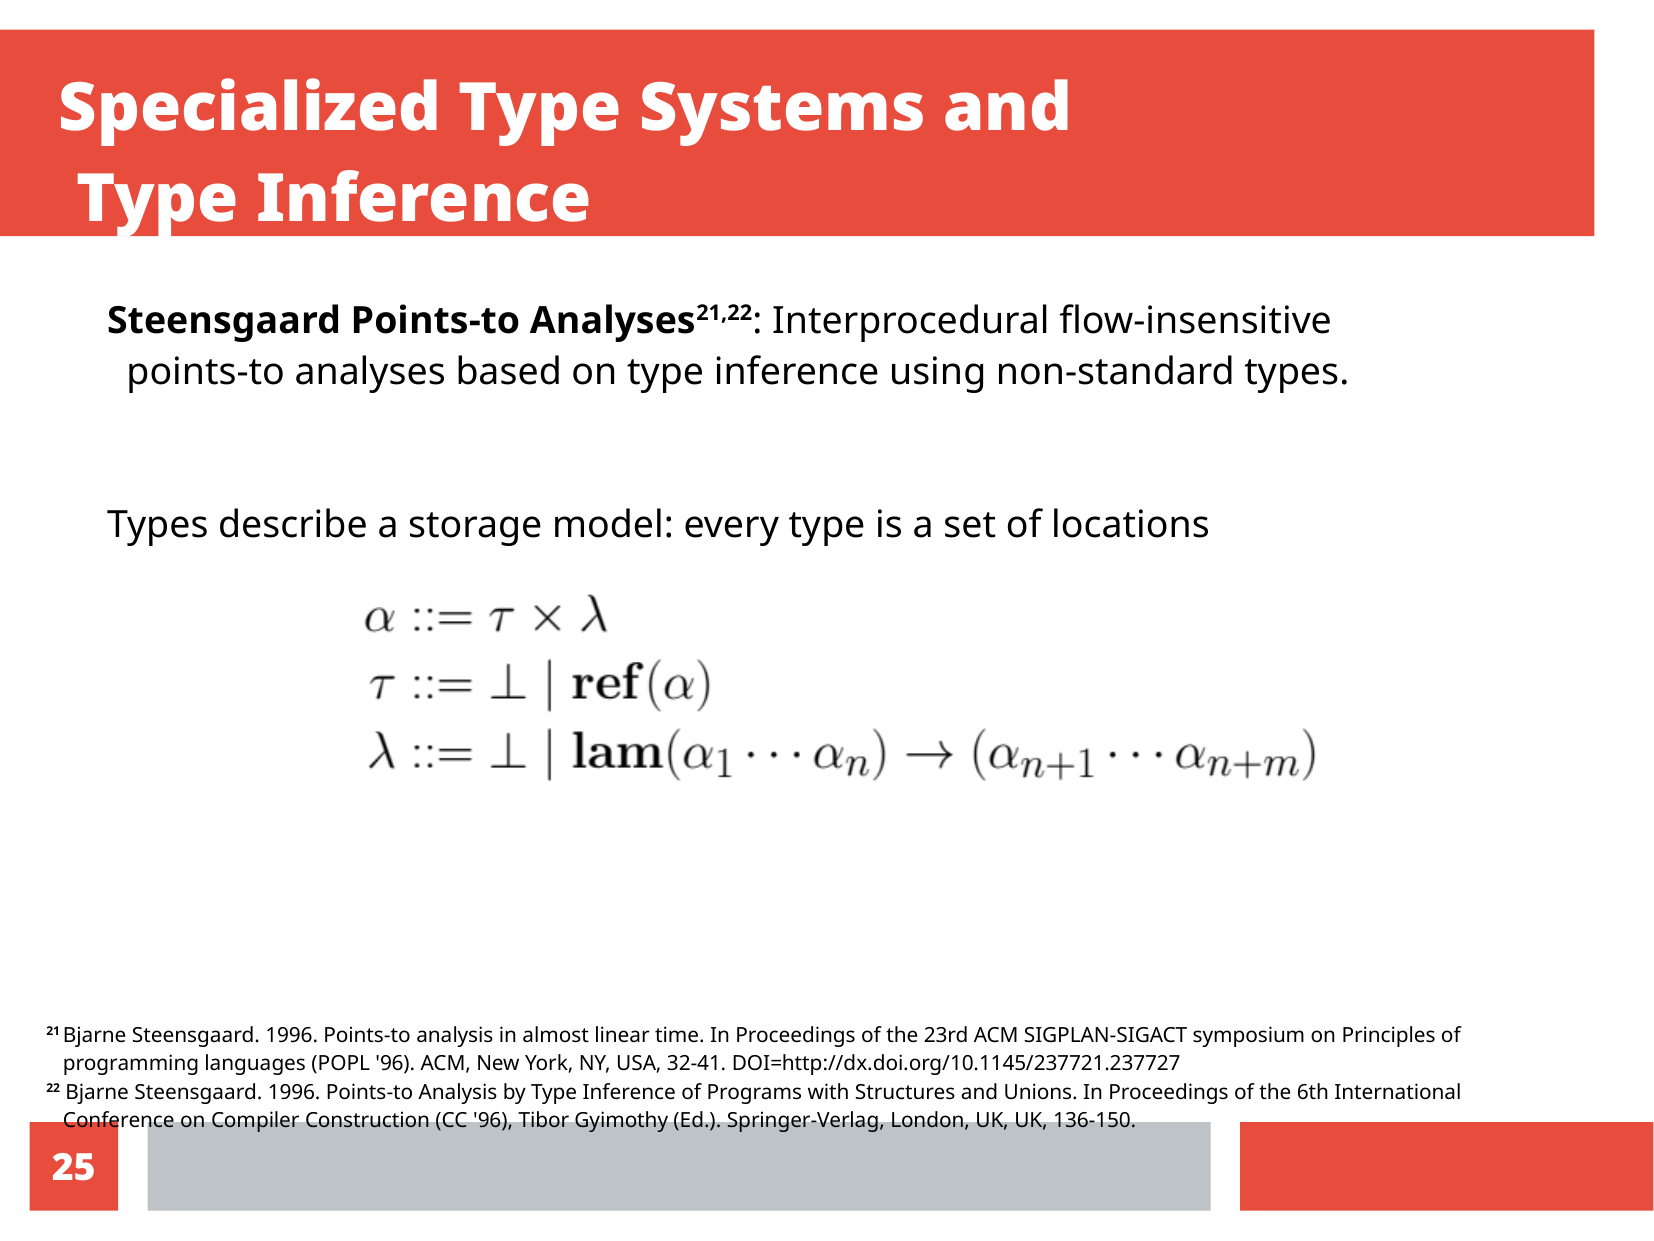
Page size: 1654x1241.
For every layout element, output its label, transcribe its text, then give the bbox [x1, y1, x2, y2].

picture [354, 584, 1327, 793]
text_box 21 Bjarne Steensgaard. 1996. Points-to analysis in almost linear time. In Proceedings of the 23rd ACM SIGPLAN-SIGACT symposium on Principles of programming languages (POPL '96). ACM, New York, NY, USA, 32-41. DOI=http://dx.doi.org/10.1145/237721.237727 22 Bjarne Steensgaard. 1996. Points-to Analysis by Type Inference of Programs with Structures and Unions. In Proceedings of the 6th International Conference on Compiler Construction (CC '96), Tibor Gyimothy (Ed.). Springer-Verlag, London, UK, UK, 136-150. [31, 1012, 1612, 1125]
title Specialized Type Systems and Type Inference [59, 59, 1595, 207]
text_box Steensgaard Points-to Analyses21,22: Interprocedural flow-insensitive points-to analyses based on type inference using non-standard types. Types describe a storage model: every type is a set of locations [92, 285, 1495, 1012]
